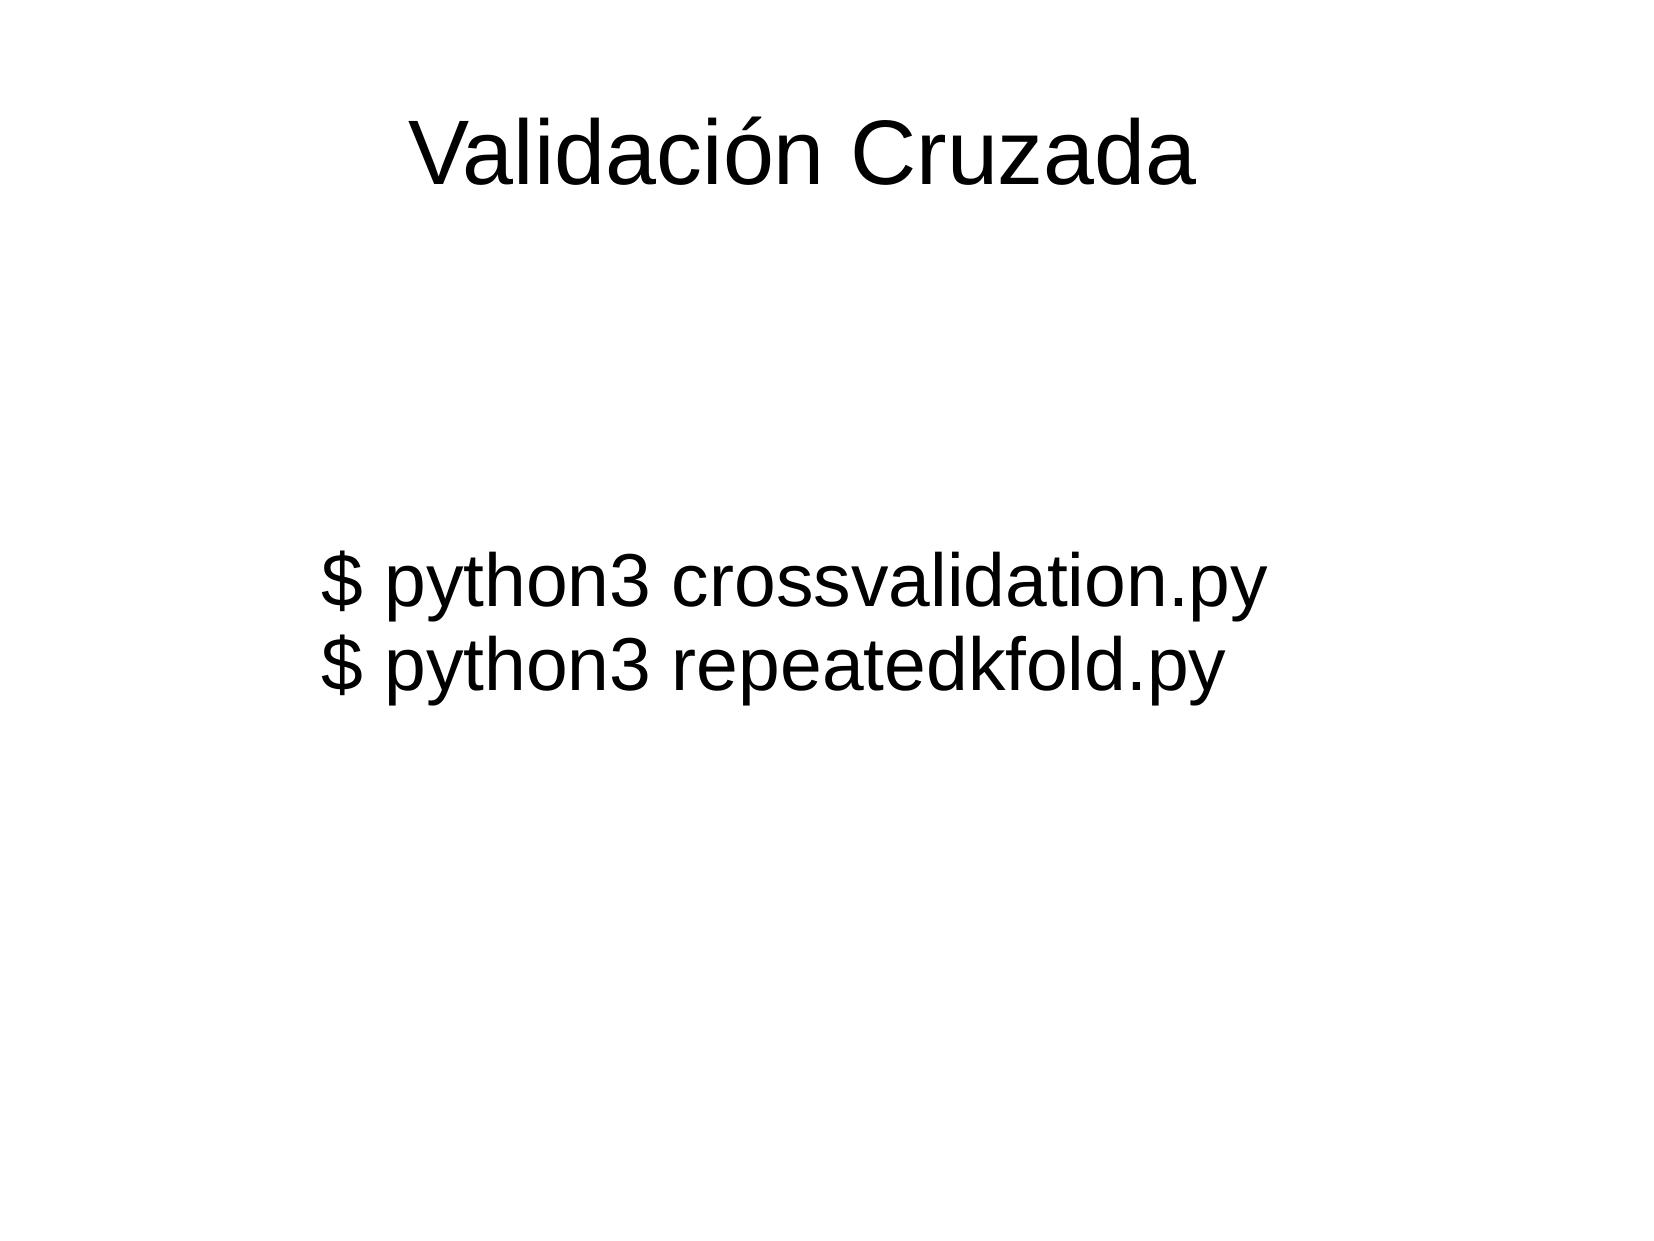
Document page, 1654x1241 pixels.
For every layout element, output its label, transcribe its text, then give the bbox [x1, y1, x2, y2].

text_box [224, 520, 1524, 956]
text_box $ python3 crossvalidation.py $ python3 repeatedkfold.py [307, 531, 1430, 715]
title Validación Cruzada [59, 49, 1548, 257]
